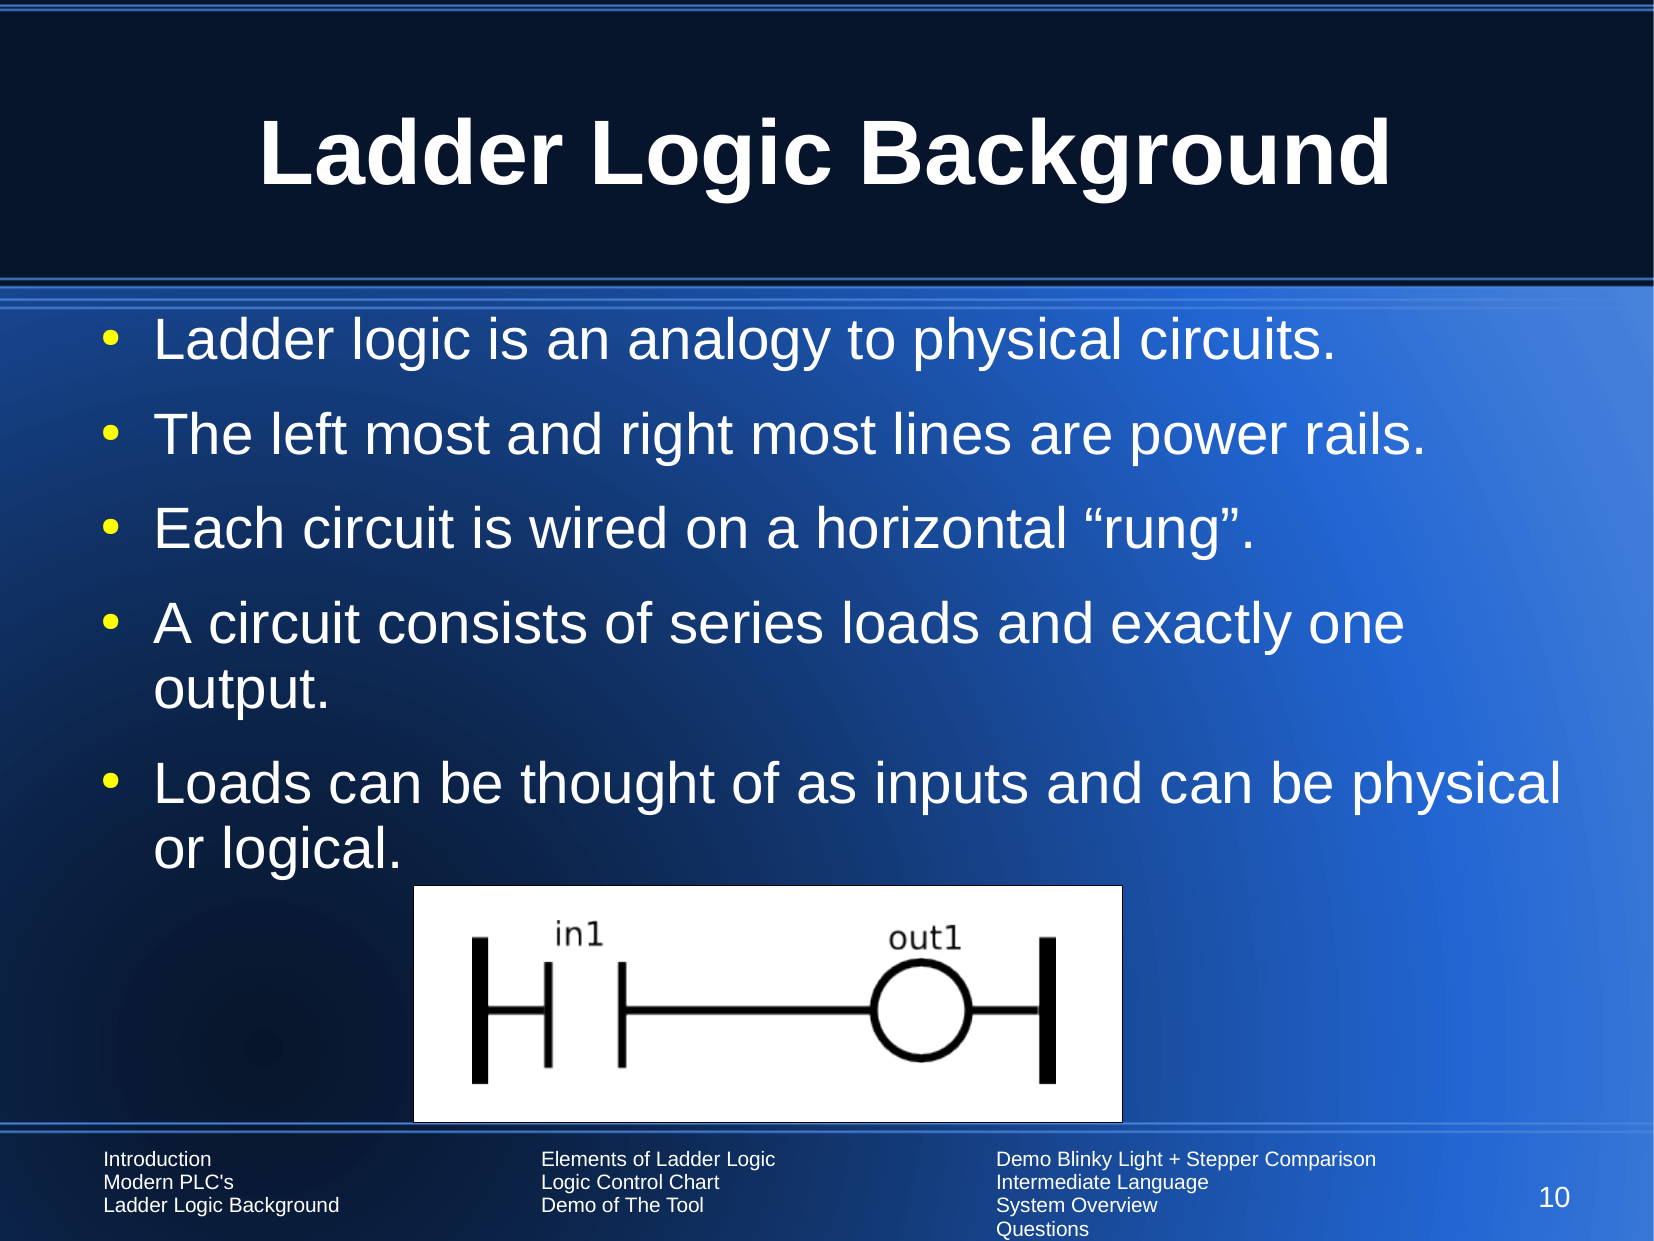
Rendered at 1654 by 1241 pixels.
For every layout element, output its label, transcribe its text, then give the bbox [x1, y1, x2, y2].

title Ladder Logic Background [82, 49, 1571, 257]
picture [0, 0, 1654, 1241]
list Ladder logic is an analogy to physical circuits. The left most and right most lines are power rails. Each circuit is wired on a horizontal “rung”. A circuit consists of series loads and exactly one output. Loads can be thought of as inputs and can be physical or logical. [82, 307, 1571, 1126]
text_box [413, 885, 1123, 1123]
